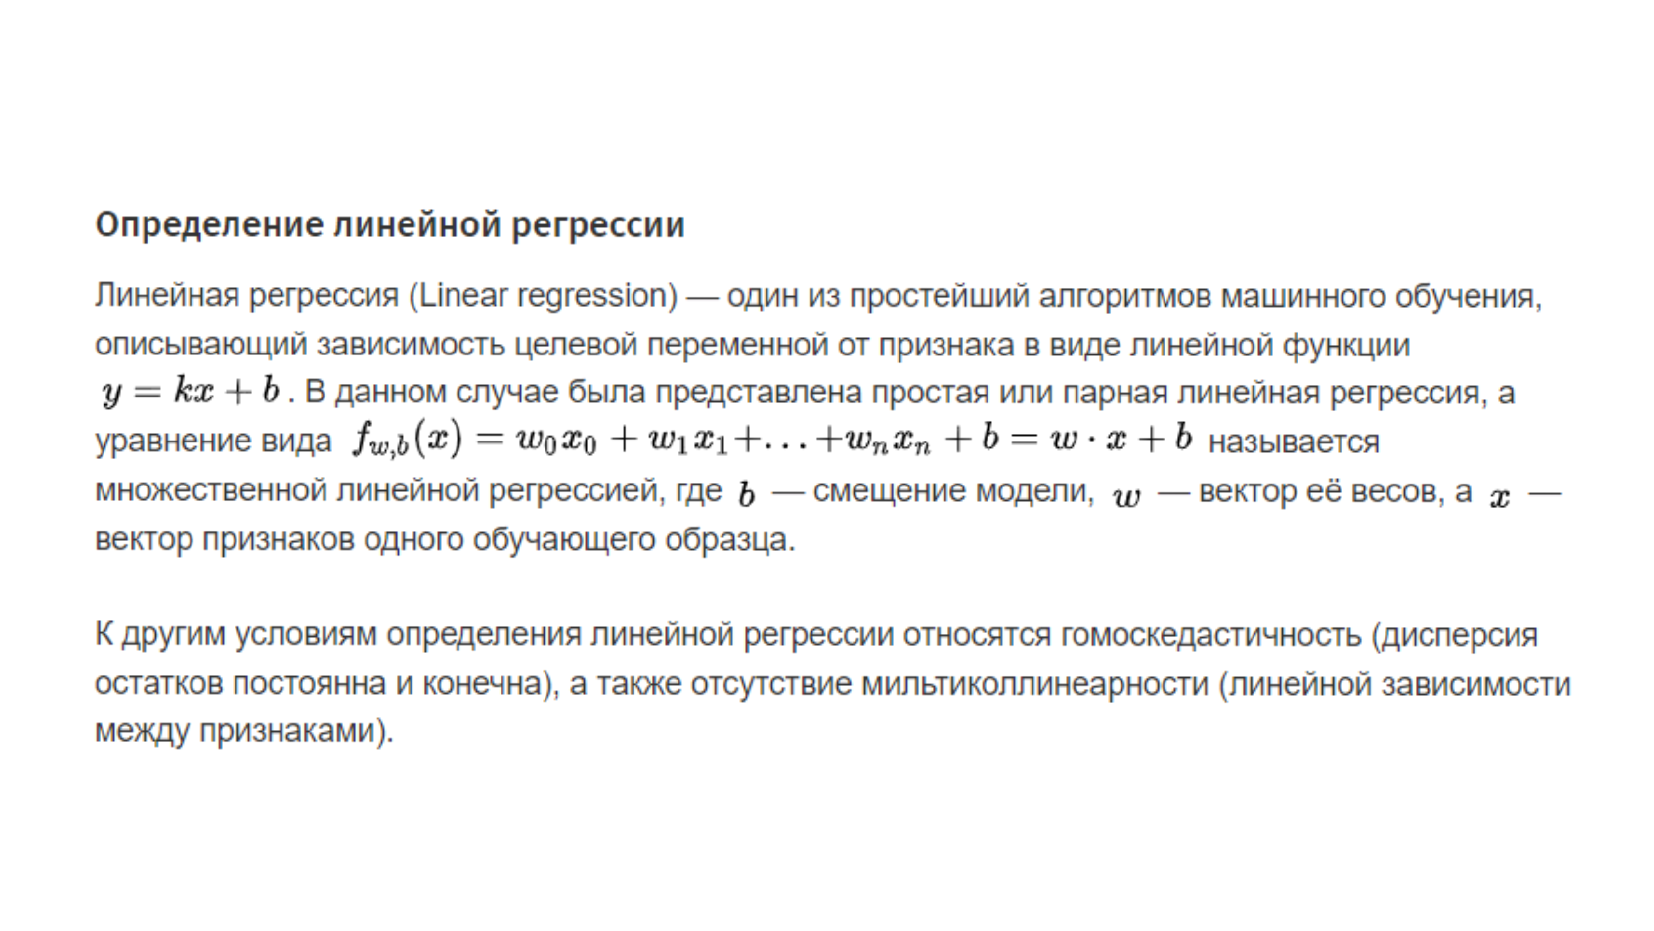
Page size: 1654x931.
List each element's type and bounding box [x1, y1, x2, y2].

picture [59, 177, 1607, 795]
